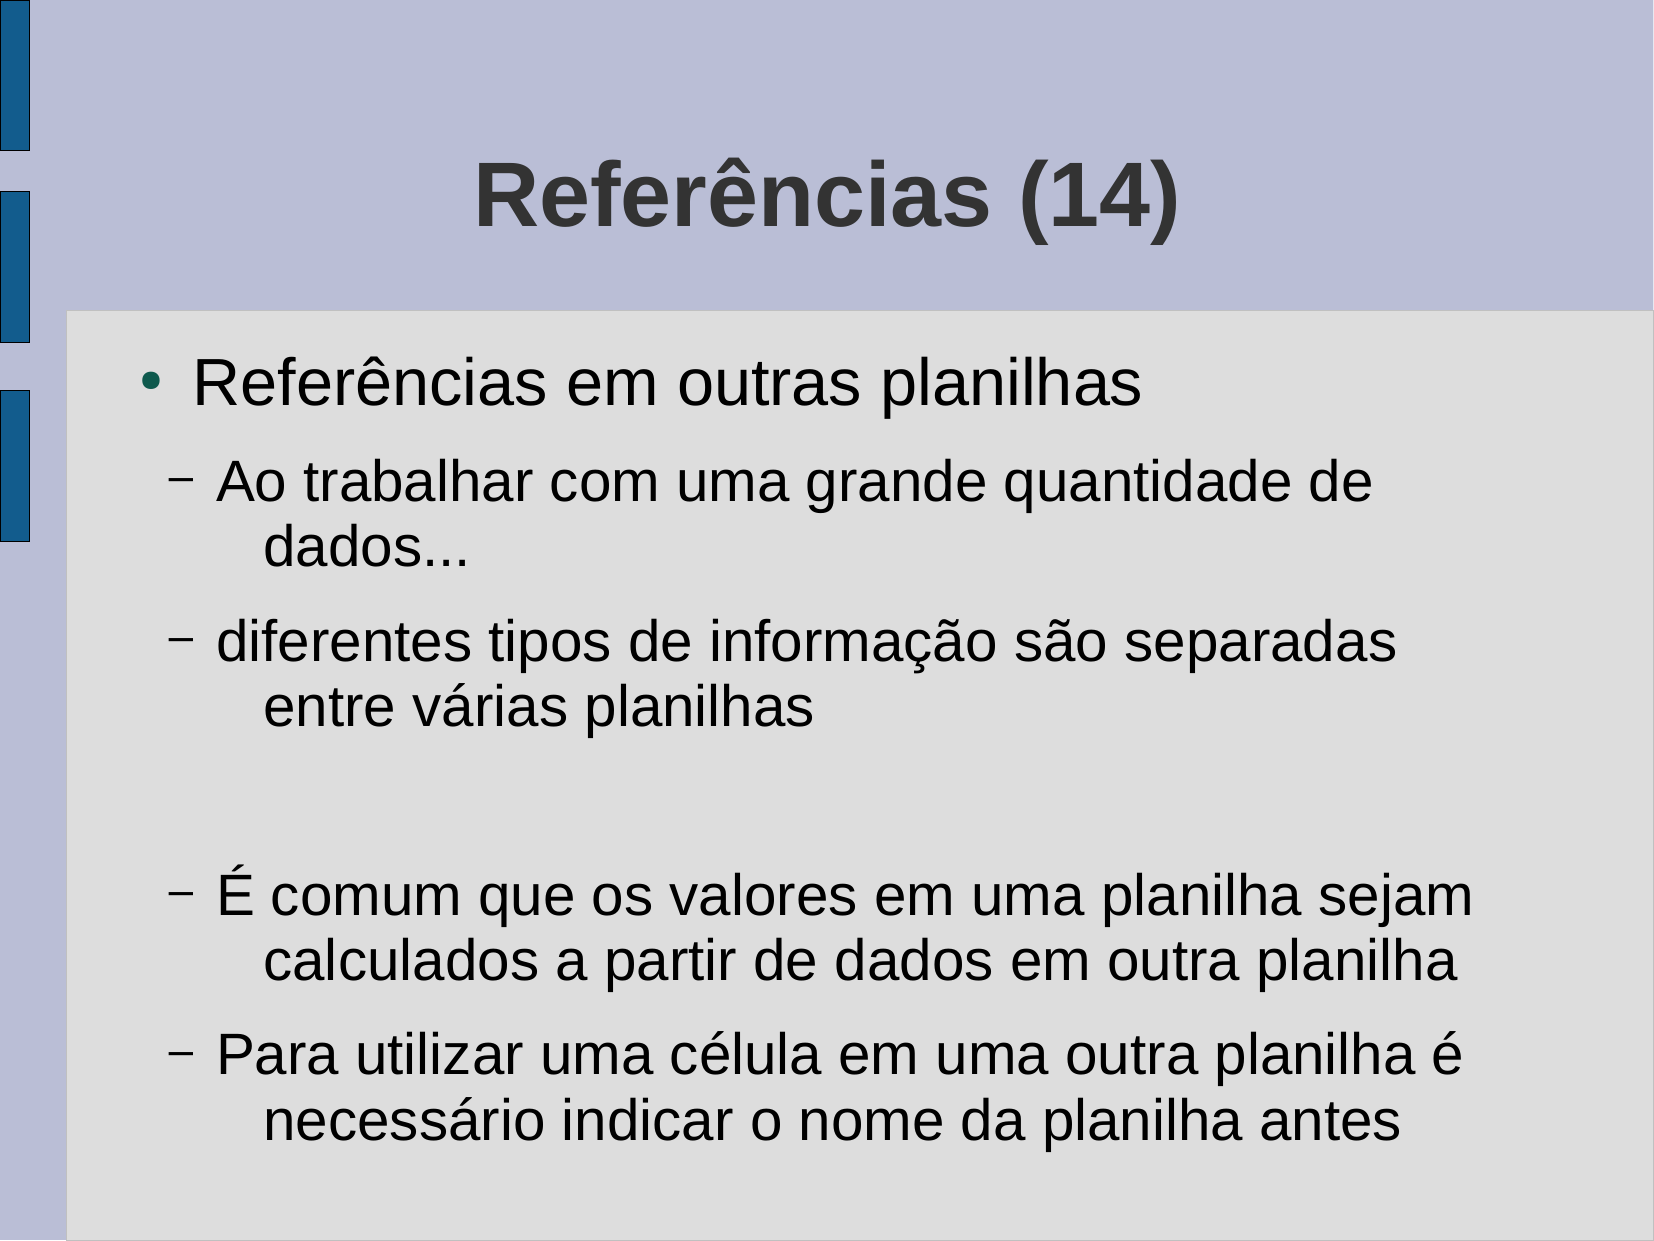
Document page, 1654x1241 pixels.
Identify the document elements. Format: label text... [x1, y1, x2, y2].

list Referências em outras planilhas Ao trabalhar com uma grande quantidade de dados... diferentes tipos de informação são separadas entre várias planilhas É comum que os valores em uma planilha sejam calculados a partir de dados em outra planilha Para utilizar uma célula em uma outra planilha é necessário indicar o nome da planilha antes [121, 344, 1534, 1151]
title Referências (14) [121, 98, 1534, 291]
